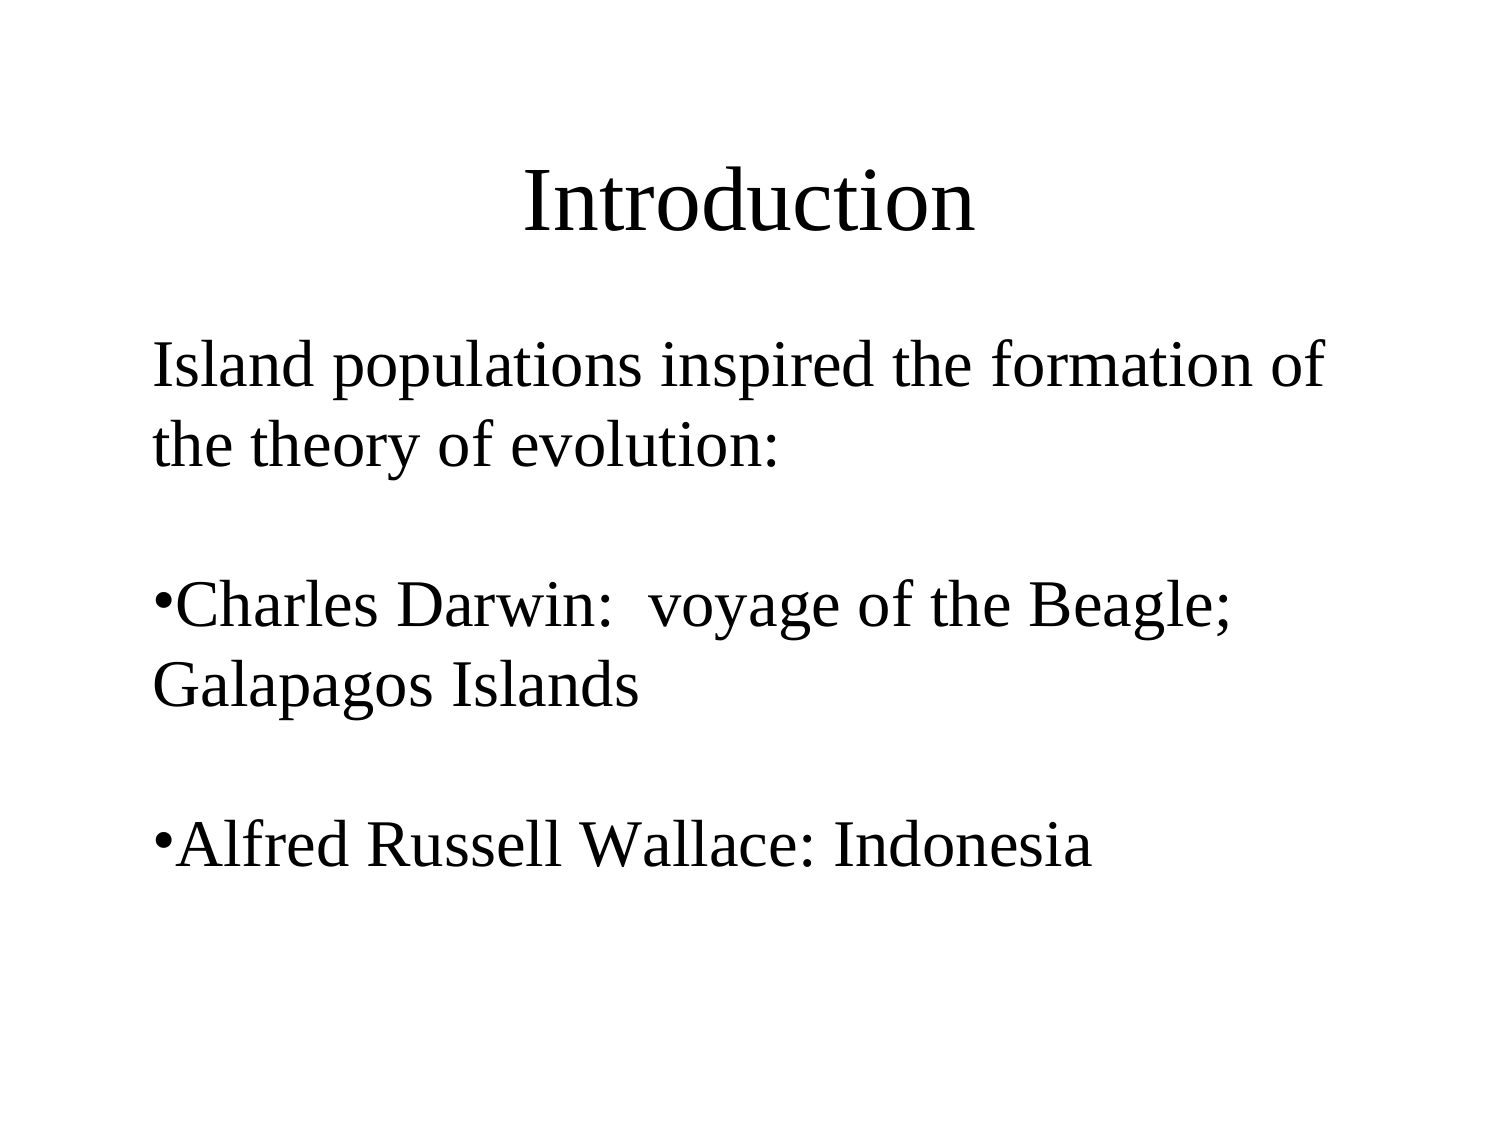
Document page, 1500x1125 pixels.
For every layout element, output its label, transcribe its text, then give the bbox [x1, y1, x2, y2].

text_box Island populations inspired the formation of the theory of evolution: Charles Darwin: voyage of the Beagle; Galapagos Islands Alfred Russell Wallace: Indonesia [137, 312, 1363, 888]
title Introduction [112, 99, 1388, 288]
